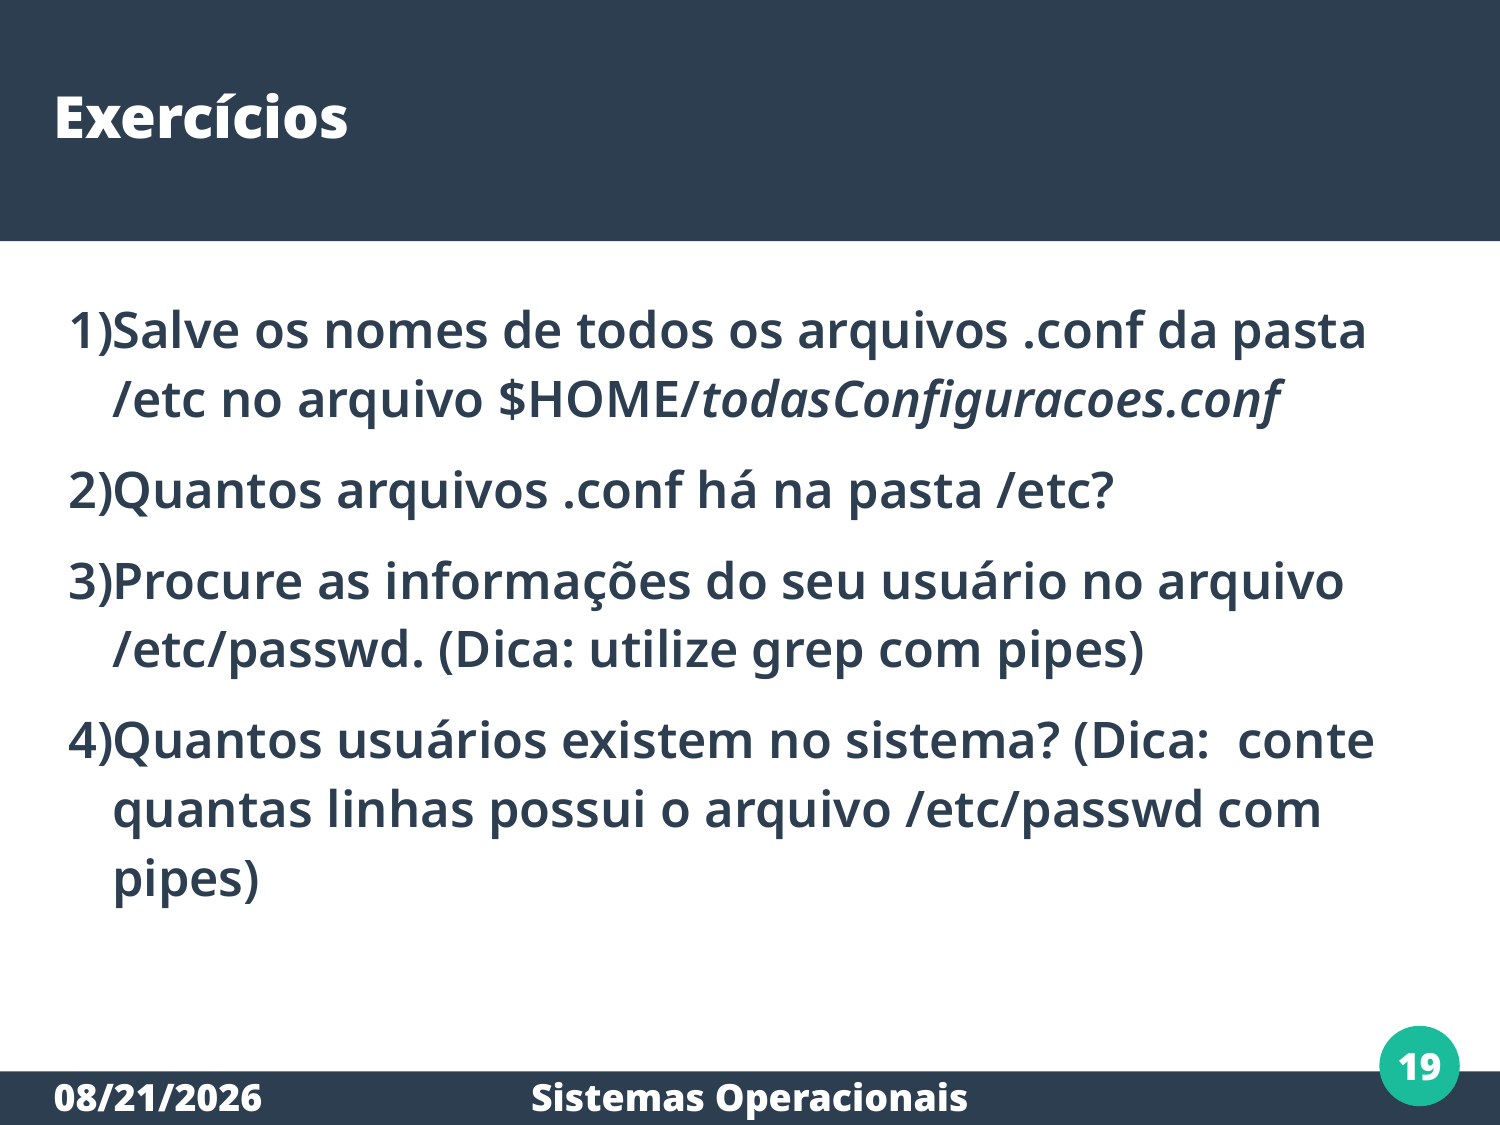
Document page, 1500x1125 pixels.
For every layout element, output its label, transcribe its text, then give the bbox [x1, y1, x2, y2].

title Exercícios [53, 44, 1447, 188]
list Salve os nomes de todos os arquivos .conf da pasta /etc no arquivo $HOME/todasConfiguracoes.conf Quantos arquivos .conf há na pasta /etc? Procure as informações do seu usuário no arquivo /etc/passwd. (Dica: utilize grep com pipes) Quantos usuários existem no sistema? (Dica: conte quantas linhas possui o arquivo /etc/passwd com pipes) [53, 294, 1441, 969]
